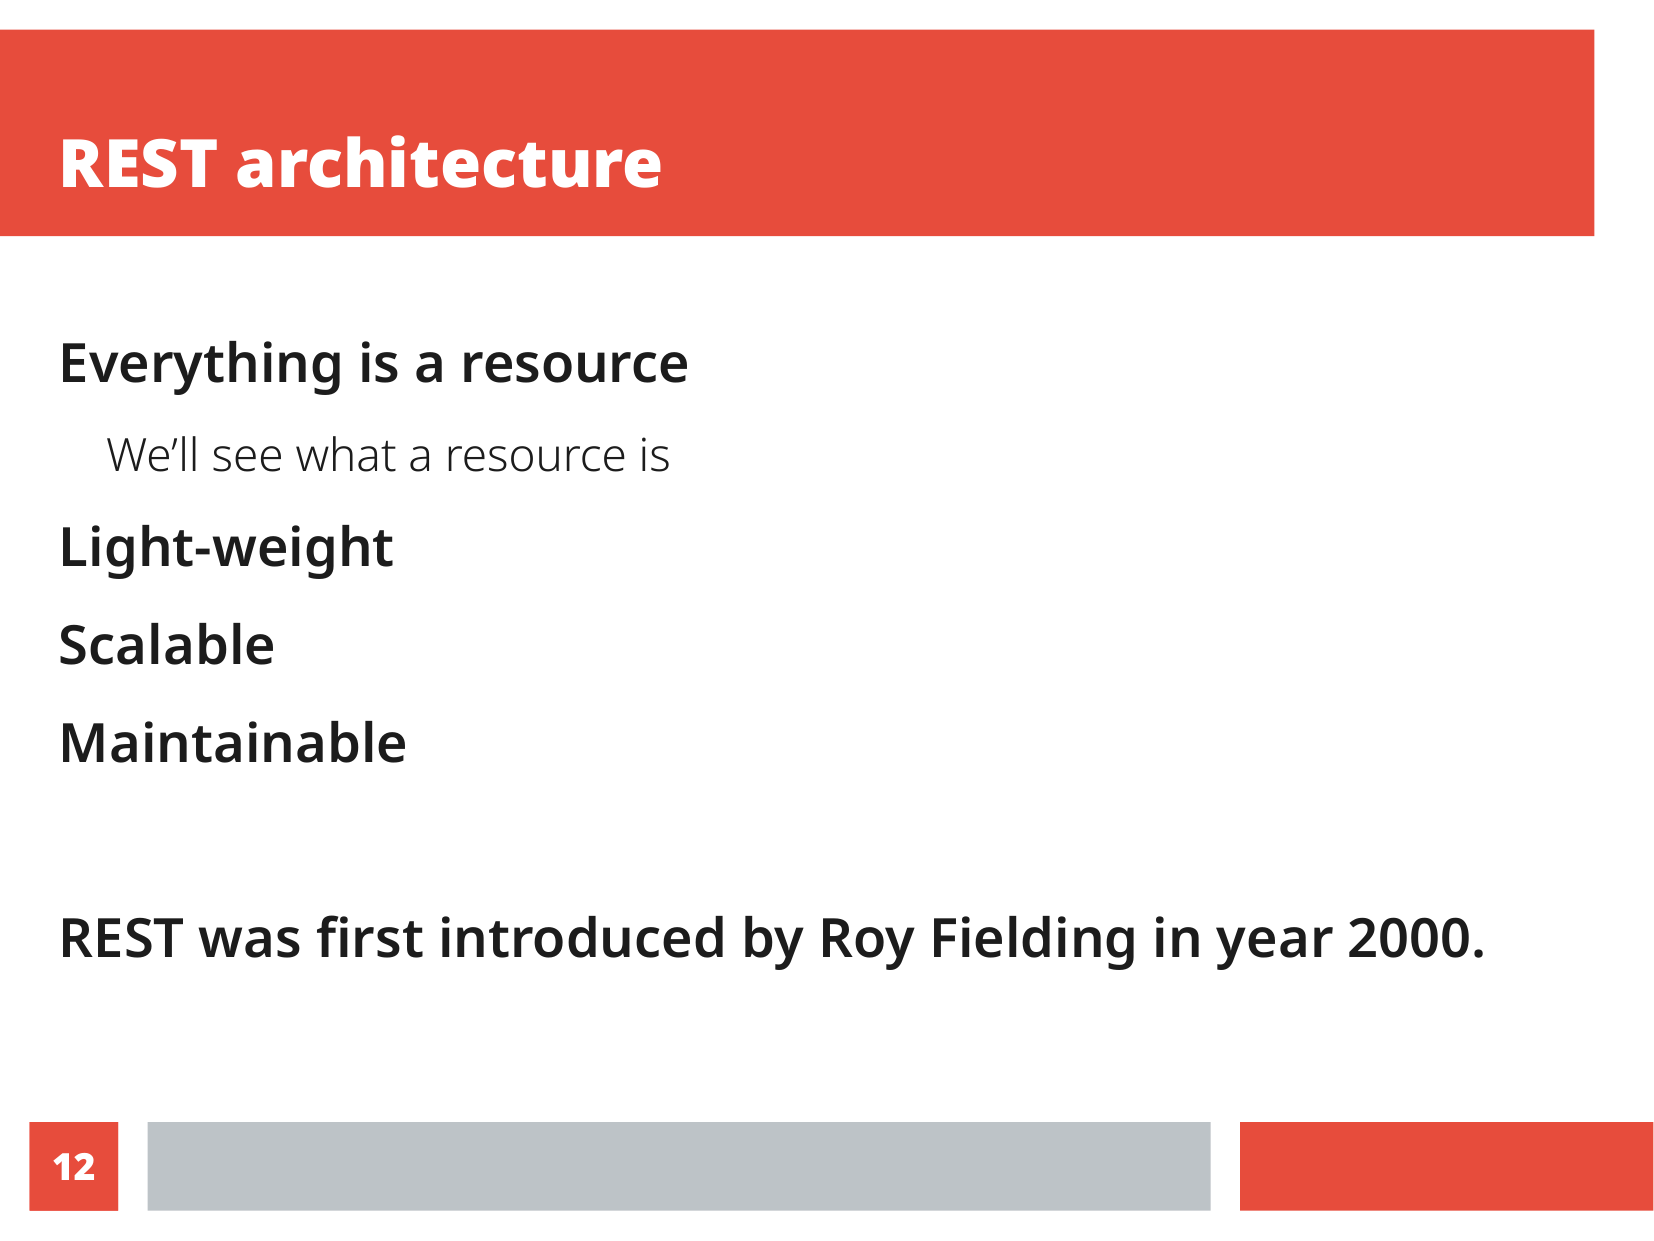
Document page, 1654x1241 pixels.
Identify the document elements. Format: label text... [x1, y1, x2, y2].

title REST architecture [59, 59, 1595, 207]
list Everything is a resource We’ll see what a resource is Light-weight Scalable Maintainable REST was first introduced by Roy Fielding in year 2000. [59, 324, 1565, 1093]
